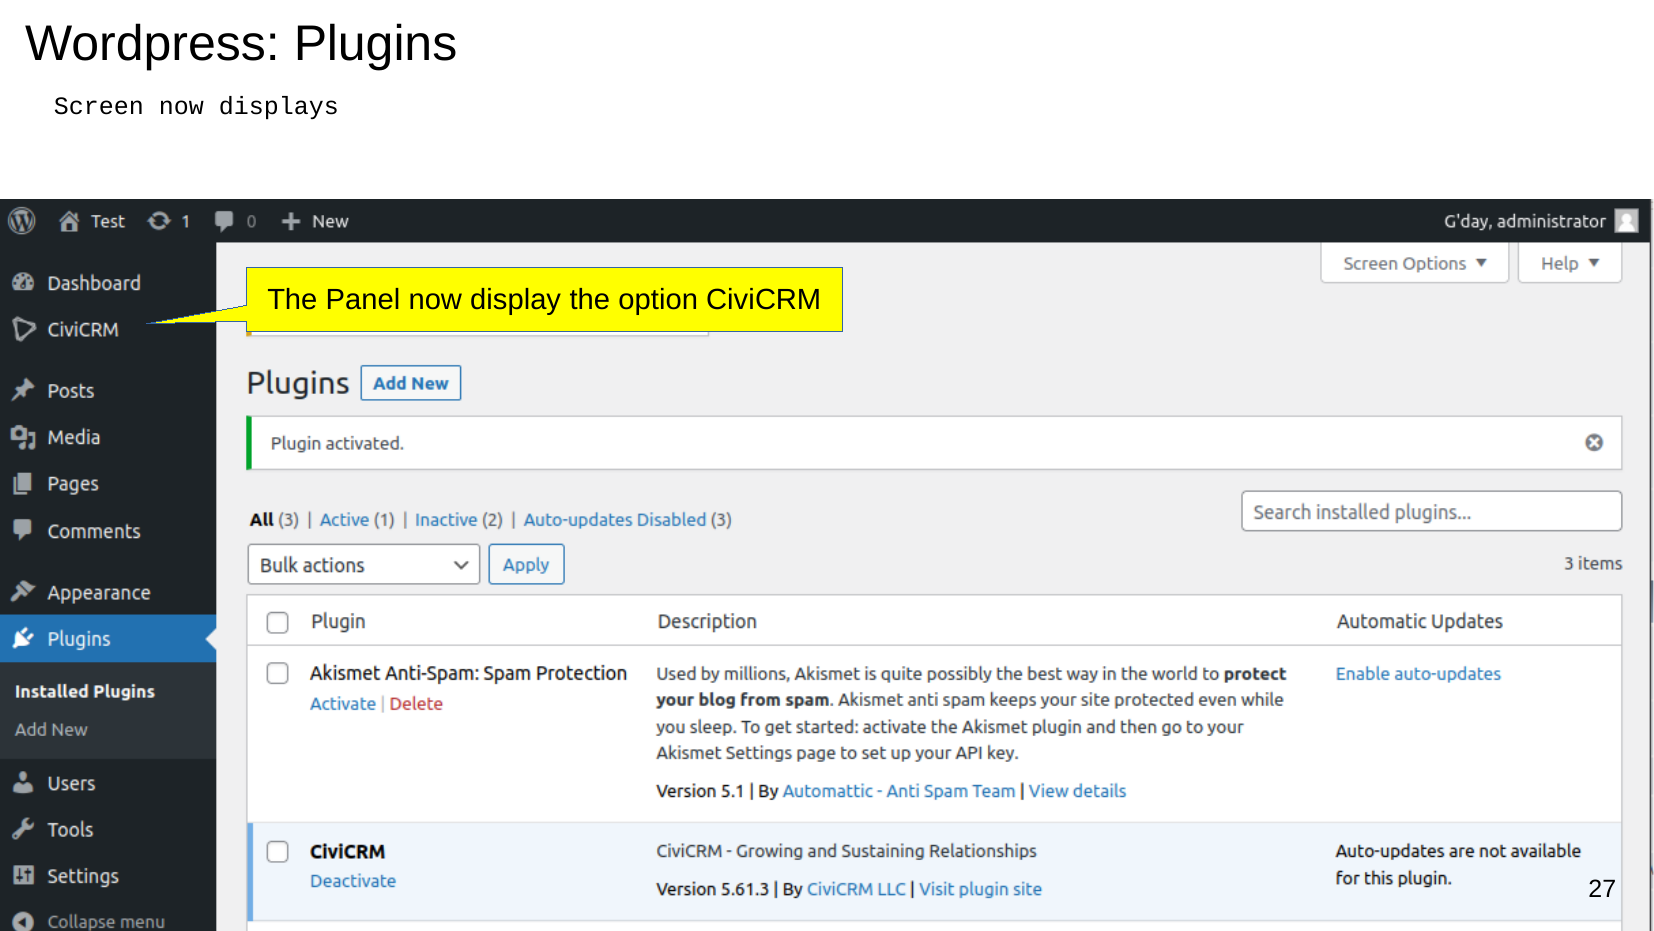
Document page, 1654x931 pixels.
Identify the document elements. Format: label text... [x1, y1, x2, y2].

text_box The Panel now display the option CiviCRM [146, 267, 843, 332]
picture [0, 199, 1654, 931]
subtitle Wordpress: Plugins [25, 15, 1629, 72]
text_box <number> [1573, 867, 1636, 911]
text_box Screen now displays [39, 86, 1606, 158]
